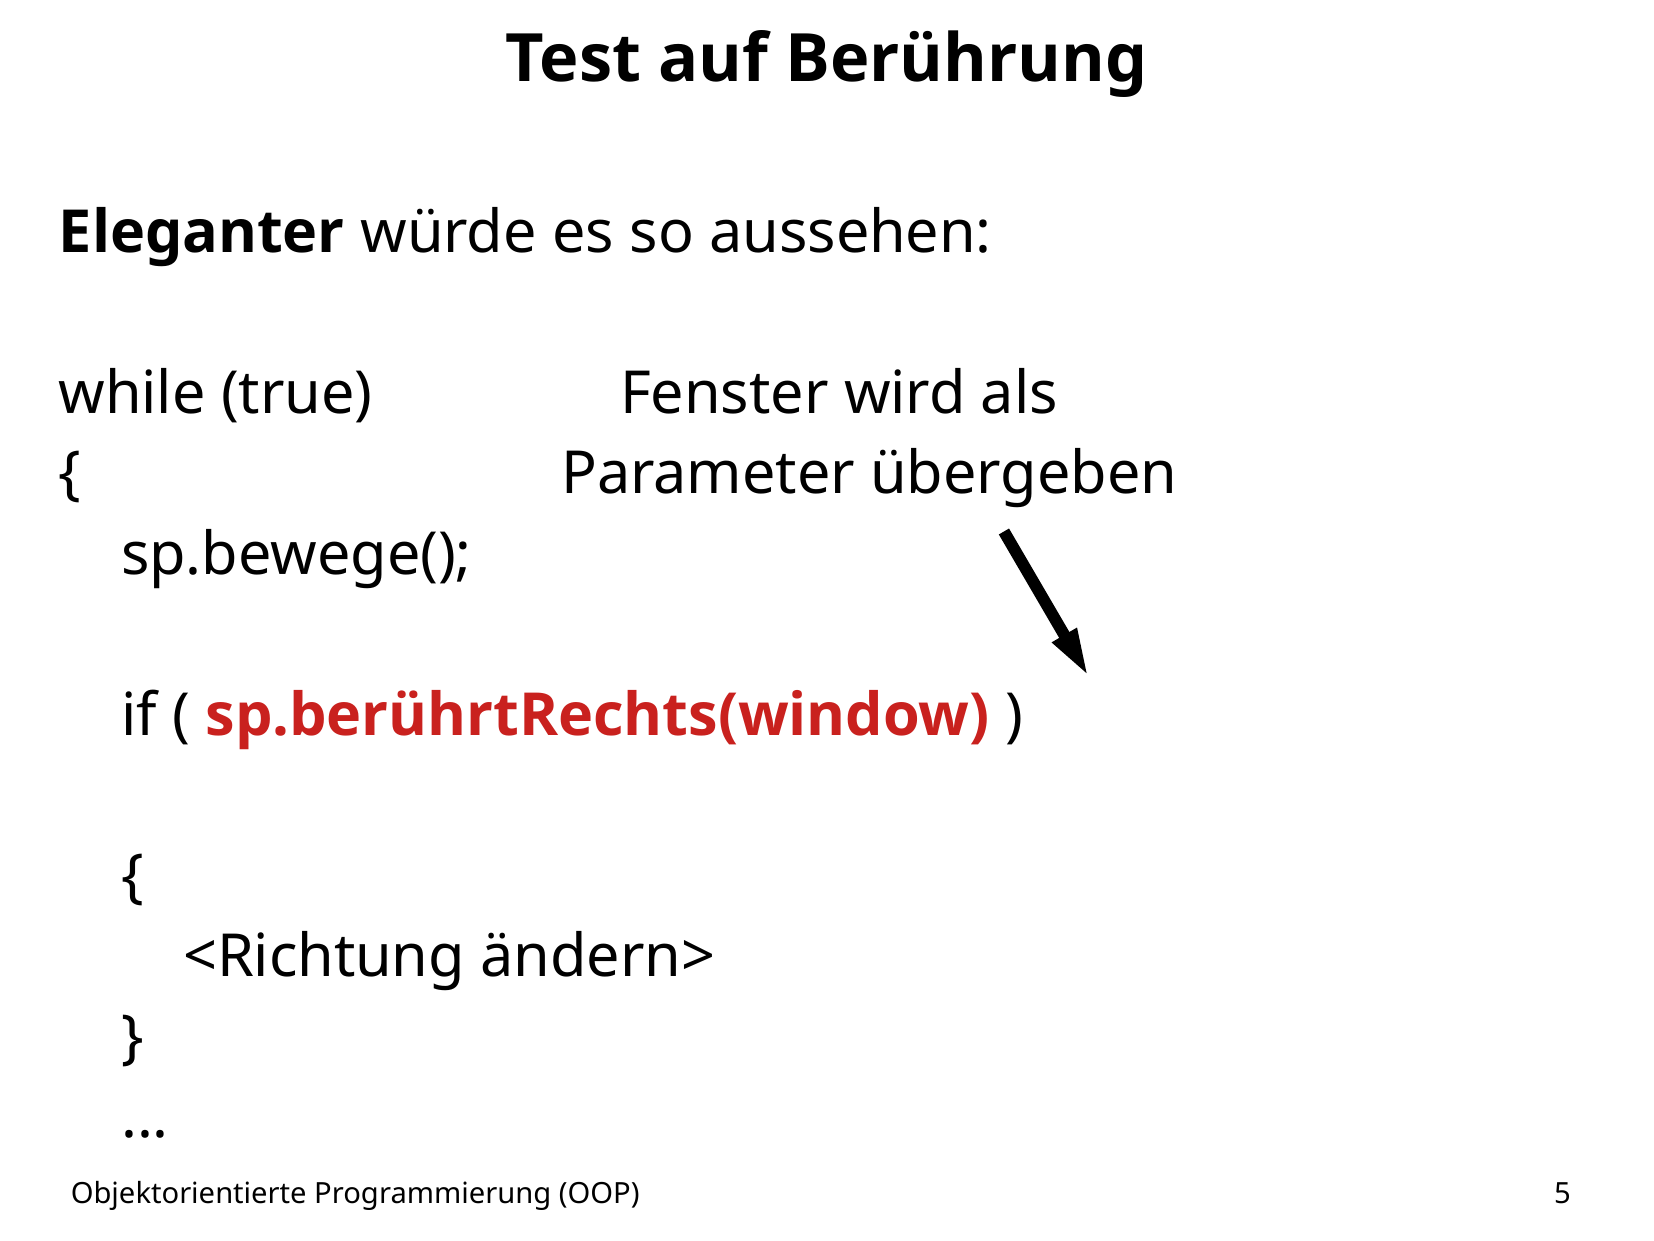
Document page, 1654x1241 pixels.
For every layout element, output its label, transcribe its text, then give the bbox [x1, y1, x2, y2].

title Test auf Berührung [0, 5, 1654, 107]
list Eleganter würde es so aussehen: while (true) Fenster wird als { Parameter übergeben sp.bewege(); if ( sp.berührtRechts(window) ) { <Richtung ändern> } ... [59, 188, 1607, 1170]
